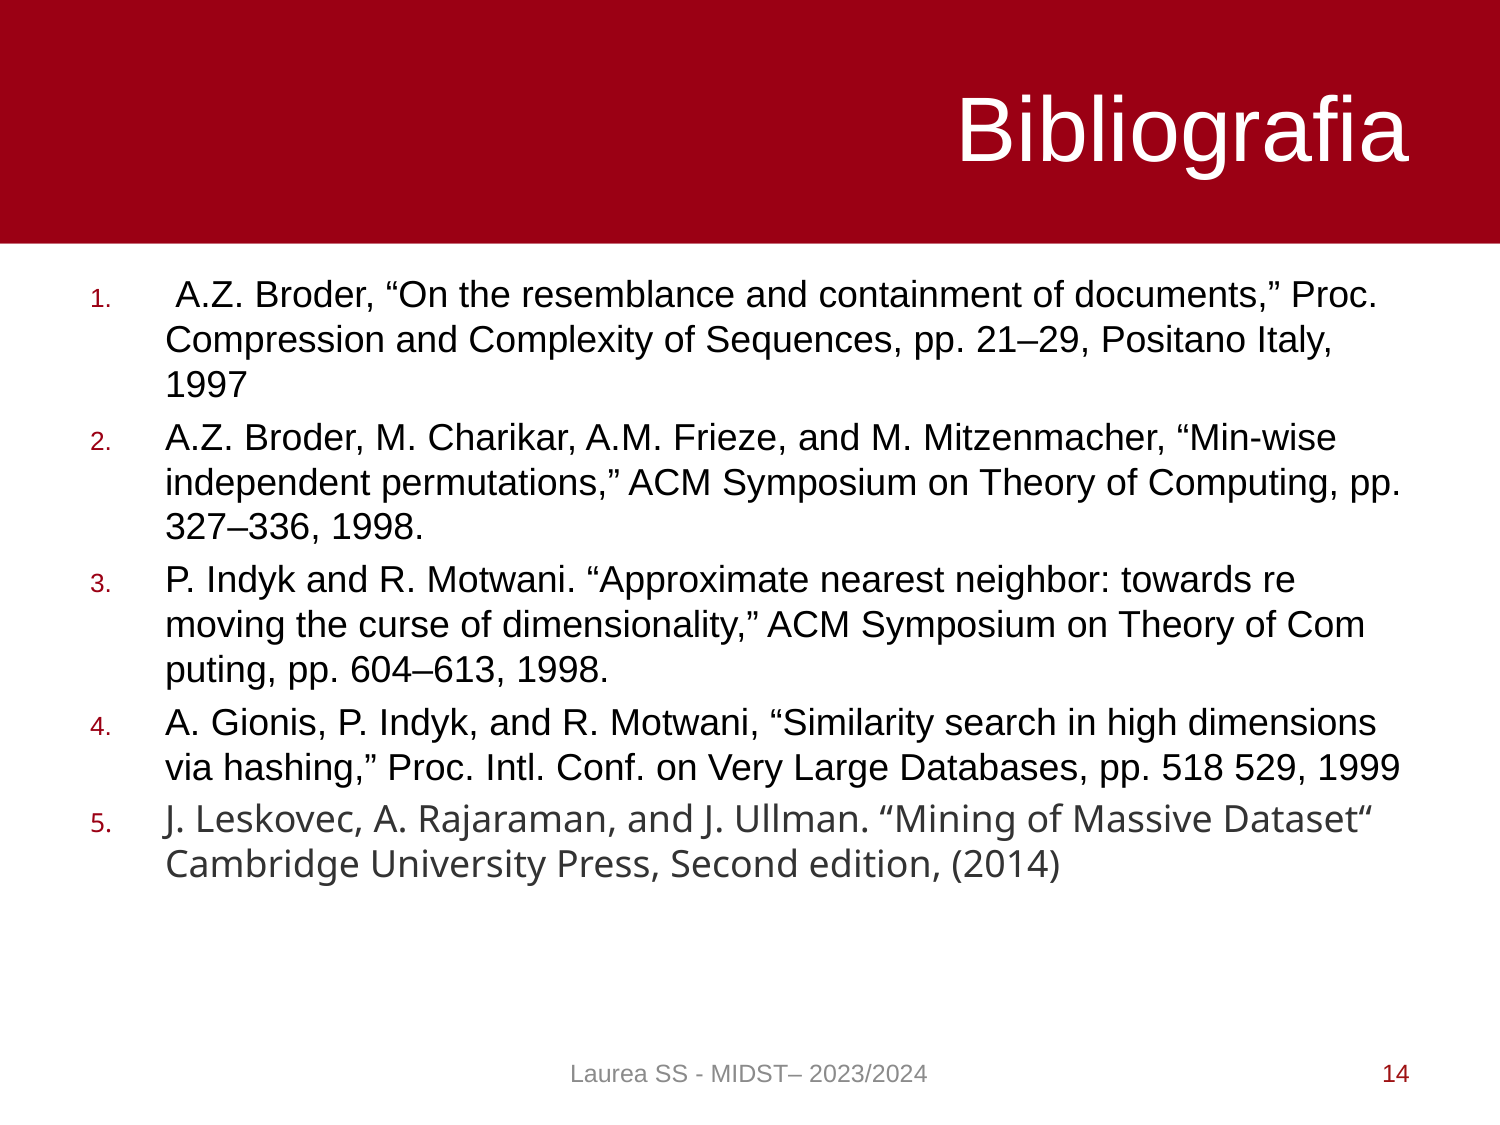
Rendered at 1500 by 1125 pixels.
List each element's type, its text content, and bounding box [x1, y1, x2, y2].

title Bibliografia [345, 16, 1425, 233]
list A.Z. Broder, “On the resemblance and containment of documents,” Proc. Compression and Complexity of Sequences, pp. 21–29, Positano Italy, 1997 A.Z. Broder, M. Charikar, A.M. Frieze, and M. Mitzenmacher, “Min-wise independent permutations,” ACM Symposium on Theory of Computing, pp. 327–336, 1998. P. Indyk and R. Motwani. “Approximate nearest neighbor: towards re moving the curse of dimensionality,” ACM Symposium on Theory of Com puting, pp. 604–613, 1998. A. Gionis, P. Indyk, and R. Motwani, “Similarity search in high dimensions via hashing,” Proc. Intl. Conf. on Very Large Databases, pp. 518 529, 1999 J. Leskovec, A. Rajaraman, and J. Ullman. “Mining of Massive Dataset“ Cambridge University Press, Second edition, (2014) [75, 262, 1425, 1005]
